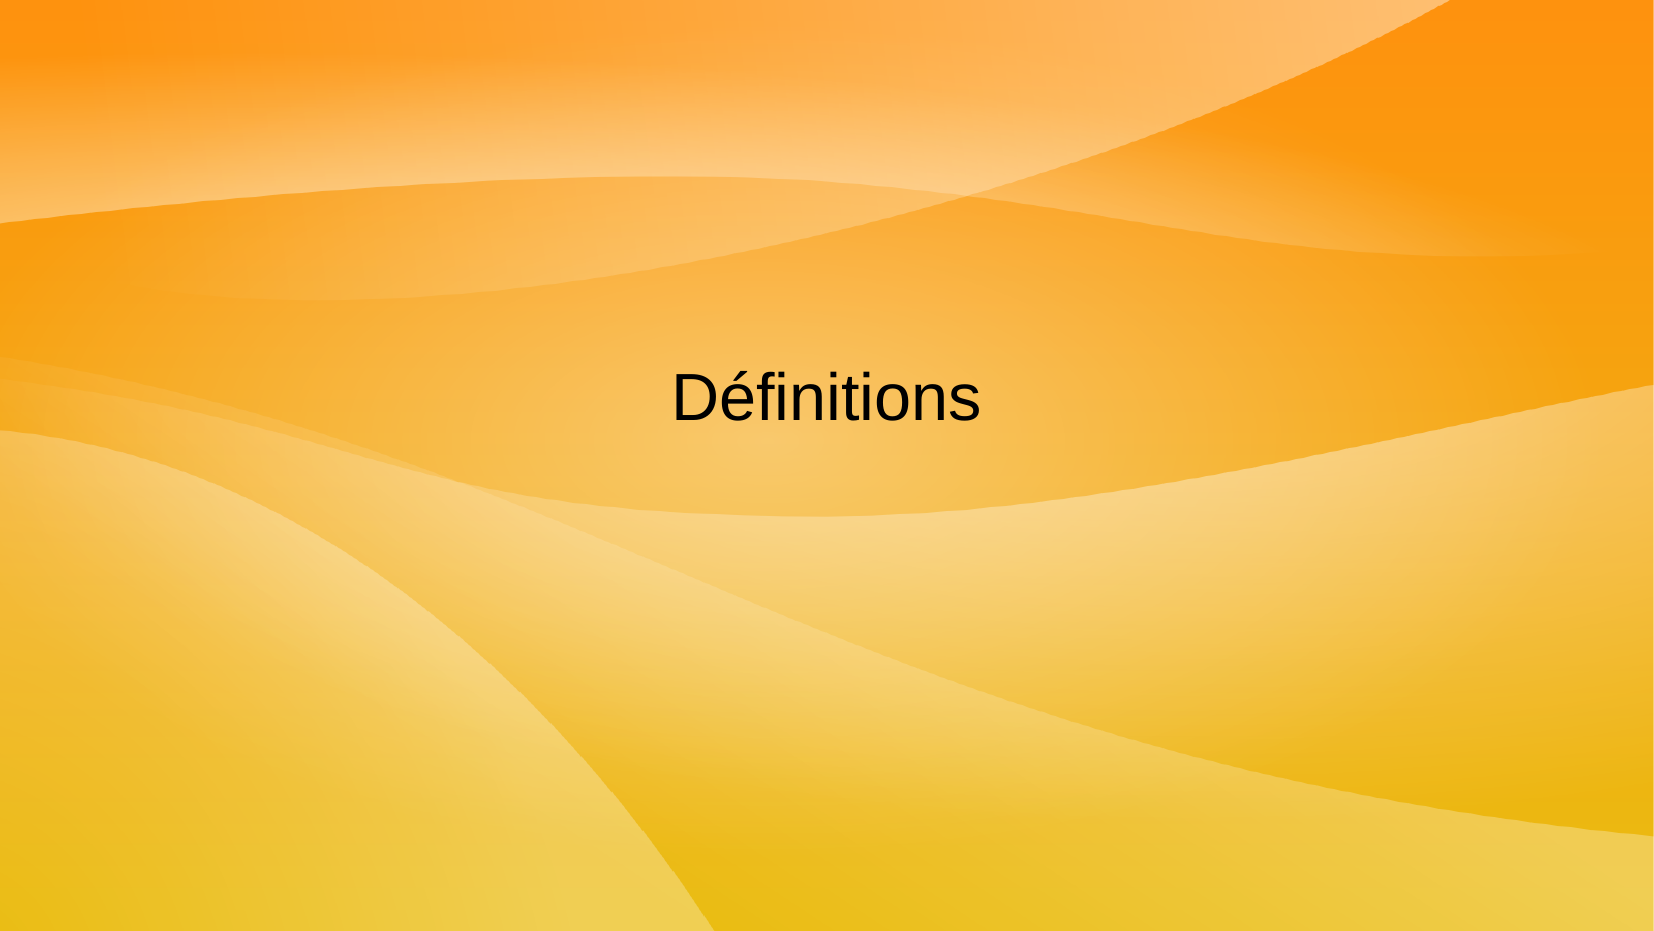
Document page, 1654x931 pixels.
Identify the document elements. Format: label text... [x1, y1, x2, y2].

subtitle Définitions [82, 37, 1571, 757]
picture [0, 0, 1654, 931]
